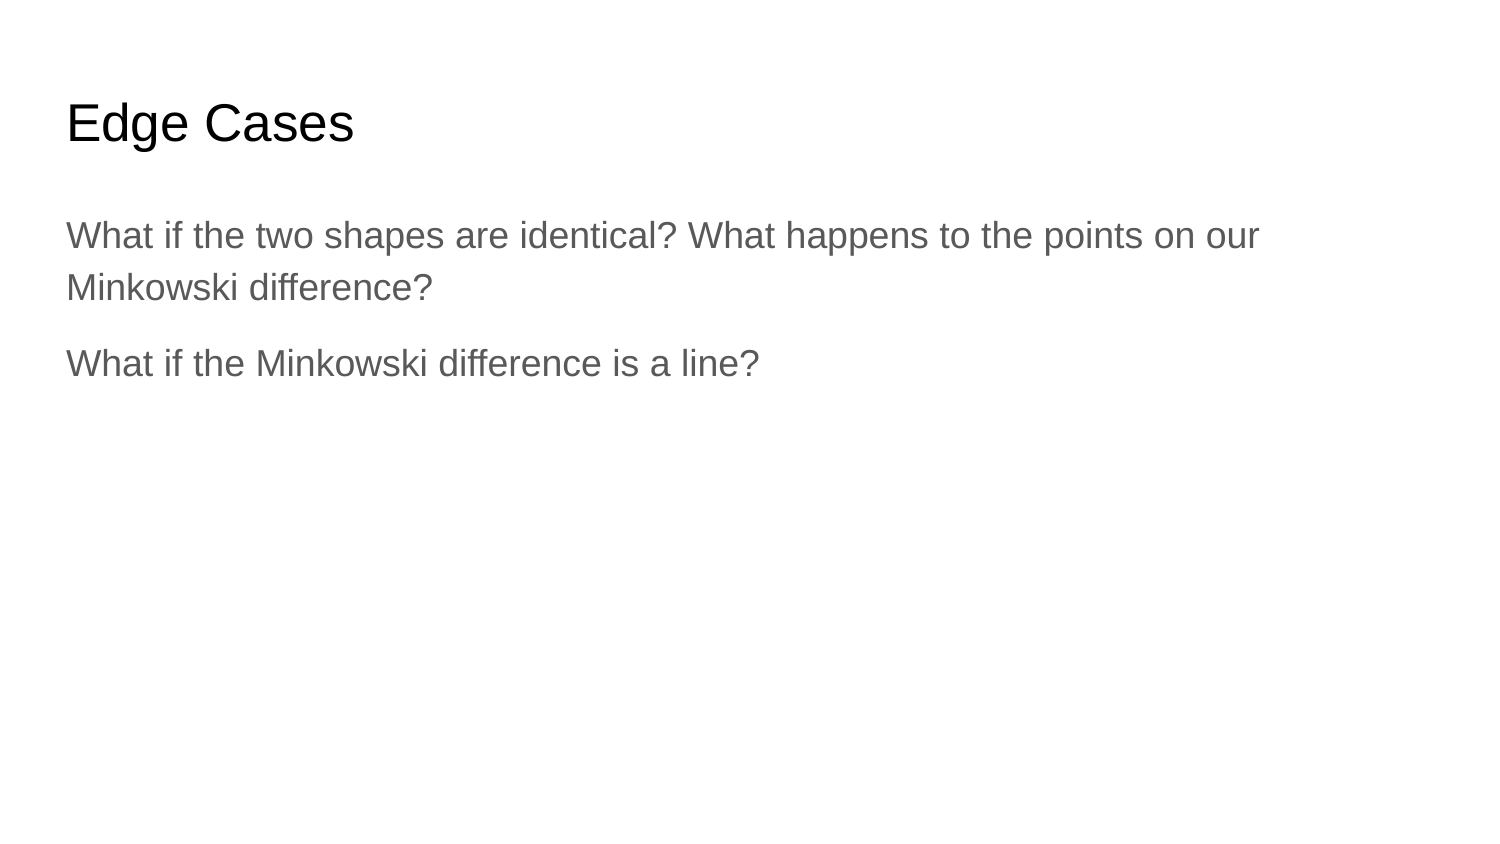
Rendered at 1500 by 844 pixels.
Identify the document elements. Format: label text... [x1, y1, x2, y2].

list What if the two shapes are identical? What happens to the points on our Minkowski difference? What if the Minkowski difference is a line? [51, 189, 1449, 750]
title Edge Cases [51, 72, 1449, 167]
